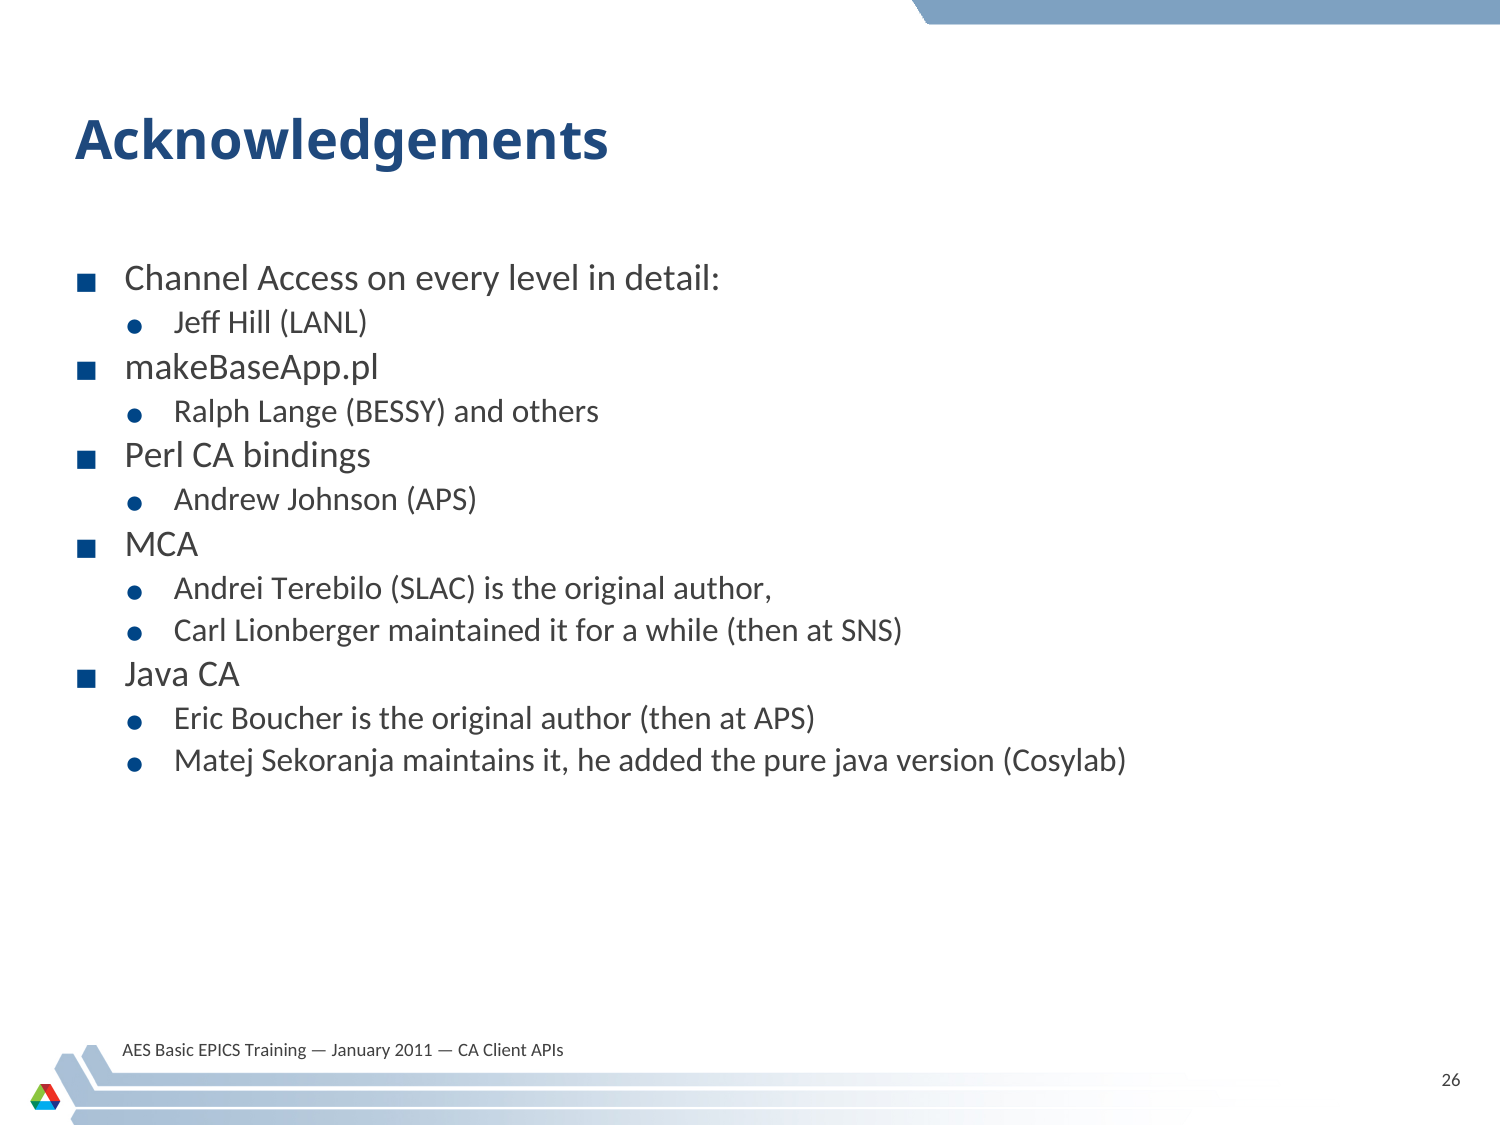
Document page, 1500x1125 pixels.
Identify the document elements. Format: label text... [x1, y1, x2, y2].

list Channel Access on every level in detail: Jeff Hill (LANL) makeBaseApp.pl Ralph Lange (BESSY) and others Perl CA bindings Andrew Johnson (APS) MCA Andrei Terebilo (SLAC) is the original author, Carl Lionberger maintained it for a while (then at SNS) Java CA Eric Boucher is the original author (then at APS) Matej Sekoranja maintains it, he added the pure java version (Cosylab) [75, 262, 1426, 846]
picture [0, 0, 1500, 26]
picture [0, 1037, 1500, 1125]
title Acknowledgements [75, 107, 1426, 171]
